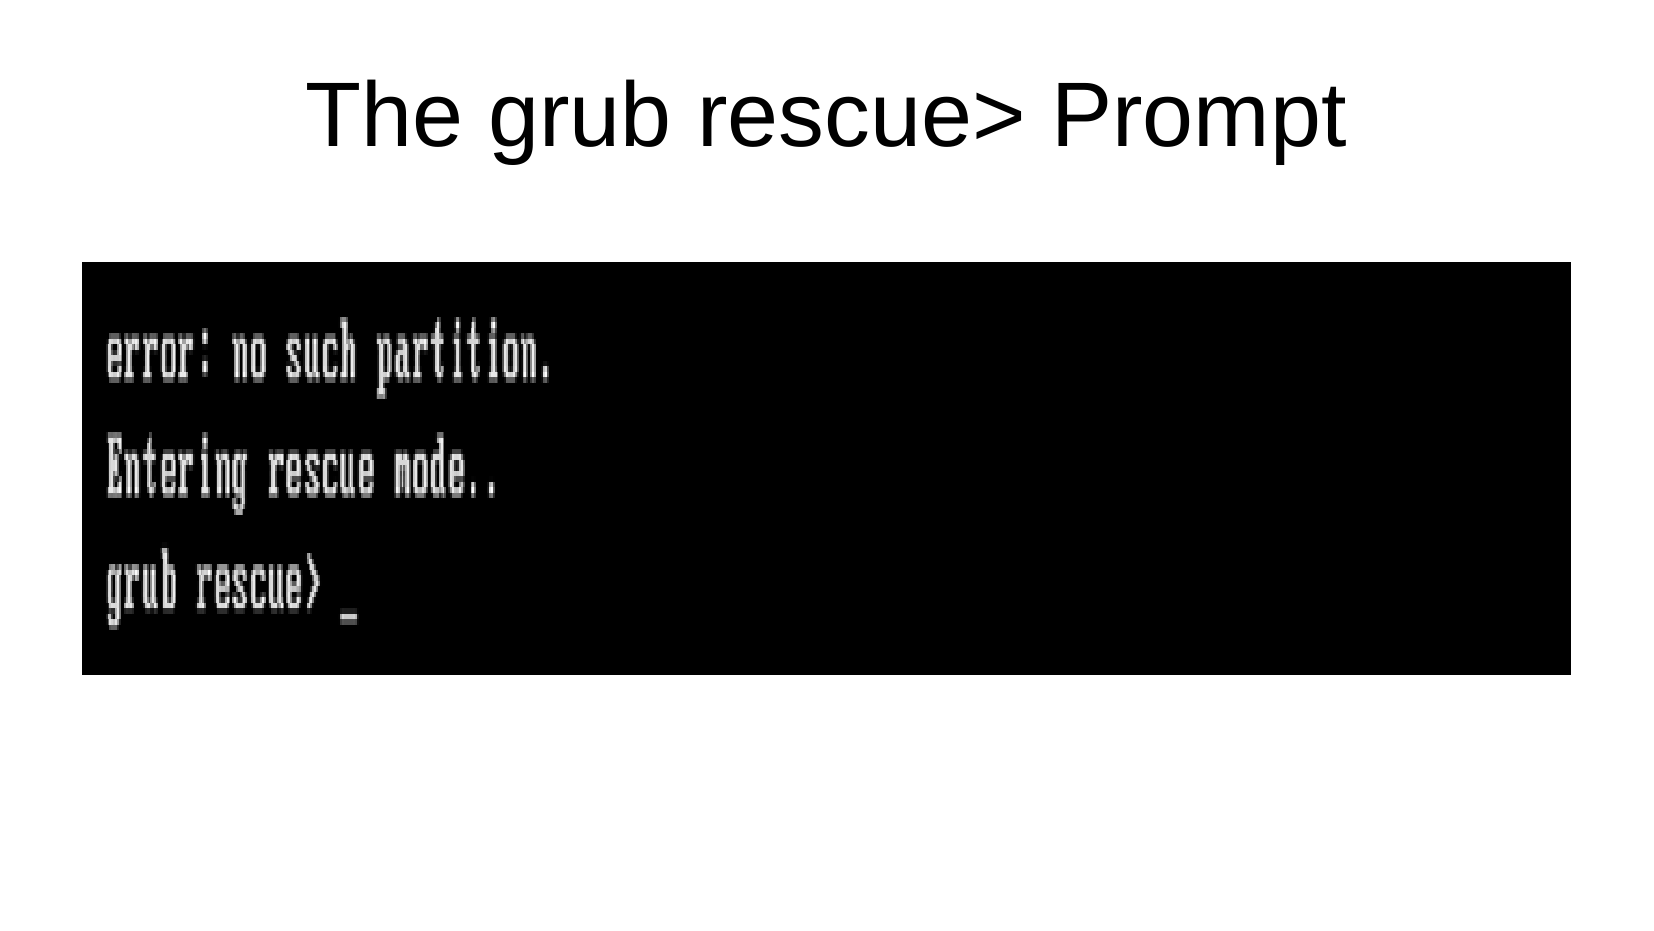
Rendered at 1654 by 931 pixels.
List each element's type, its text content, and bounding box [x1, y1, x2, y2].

title The grub rescue> Prompt [82, 37, 1571, 193]
picture [82, 262, 1571, 676]
